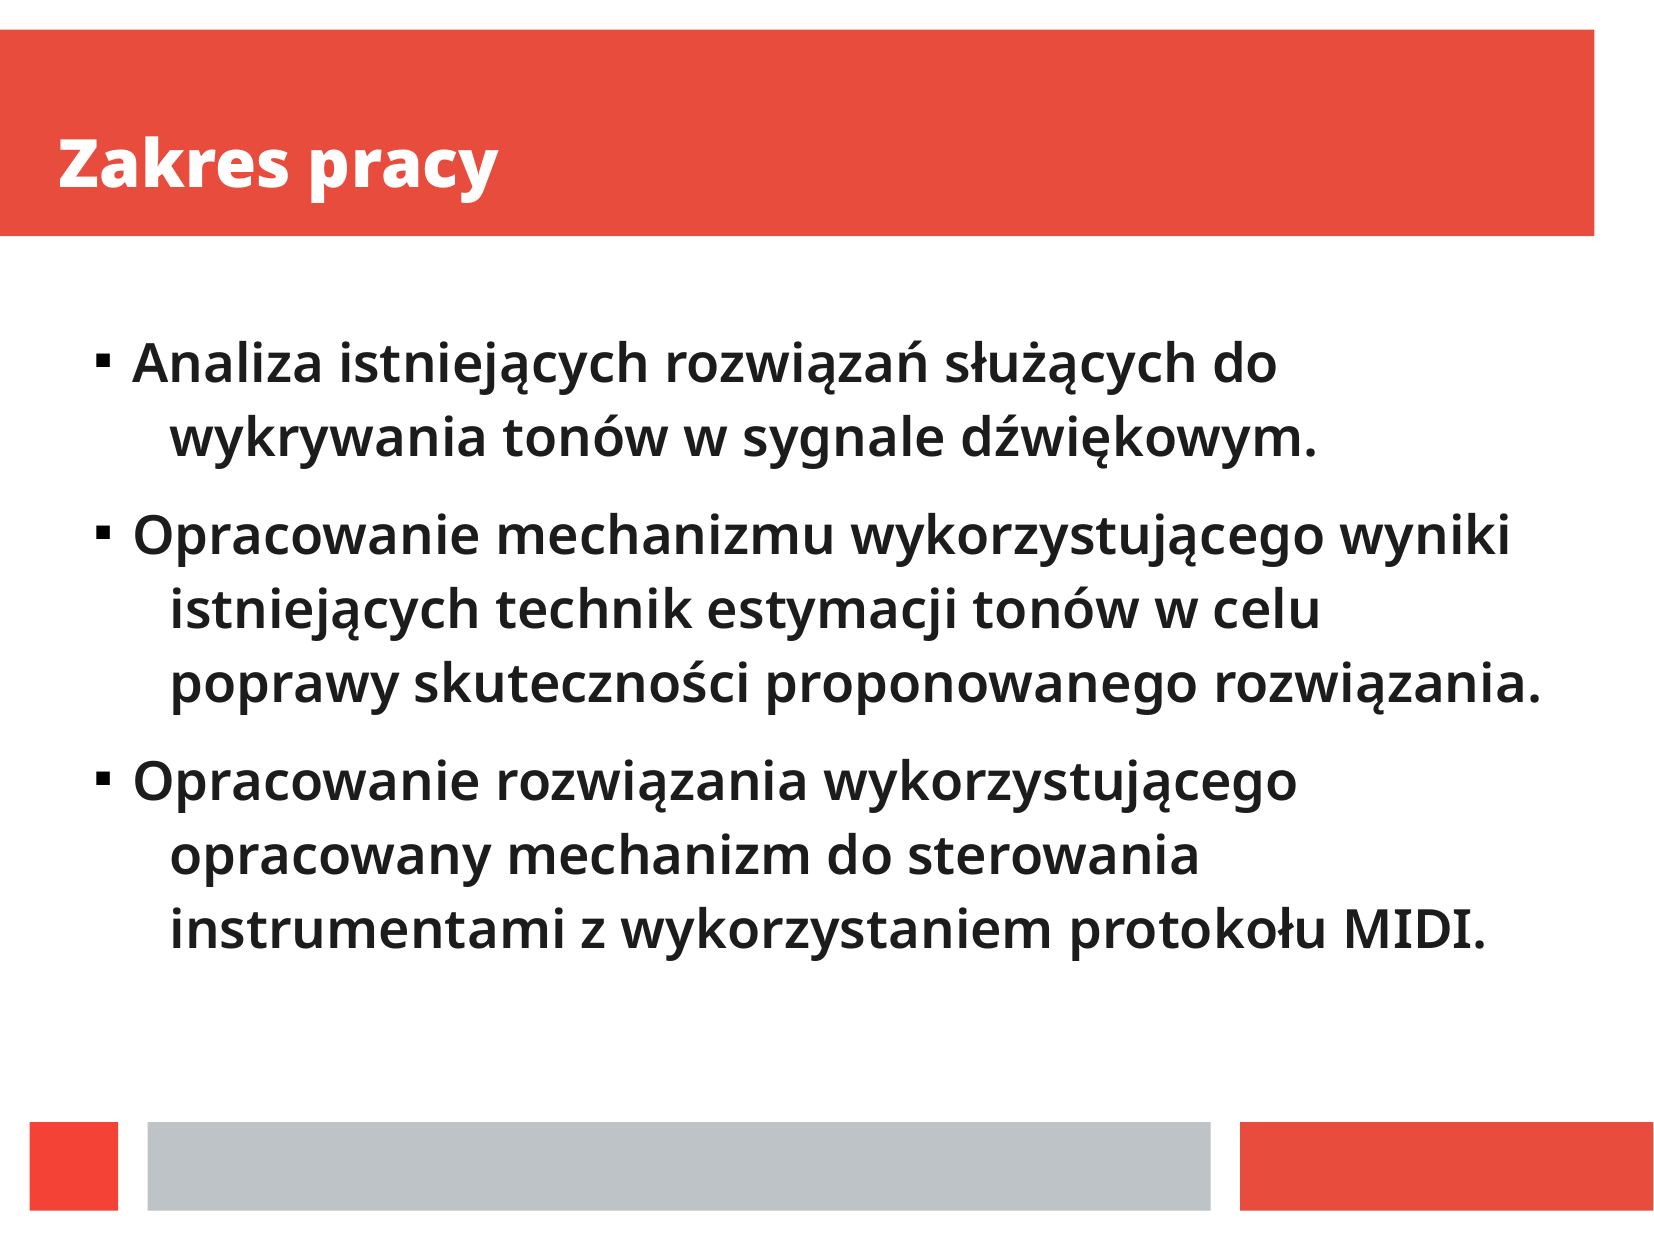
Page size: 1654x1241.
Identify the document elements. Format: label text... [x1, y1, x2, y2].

title Zakres pracy [59, 59, 1595, 207]
list Analiza istniejących rozwiązań służących do wykrywania tonów w sygnale dźwiękowym. Opracowanie mechanizmu wykorzystującego wyniki istniejących technik estymacji tonów w celu poprawy skuteczności proponowanego rozwiązania. Opracowanie rozwiązania wykorzystującego opracowany mechanizm do sterowania instrumentami z wykorzystaniem protokołu MIDI. [59, 324, 1565, 1093]
